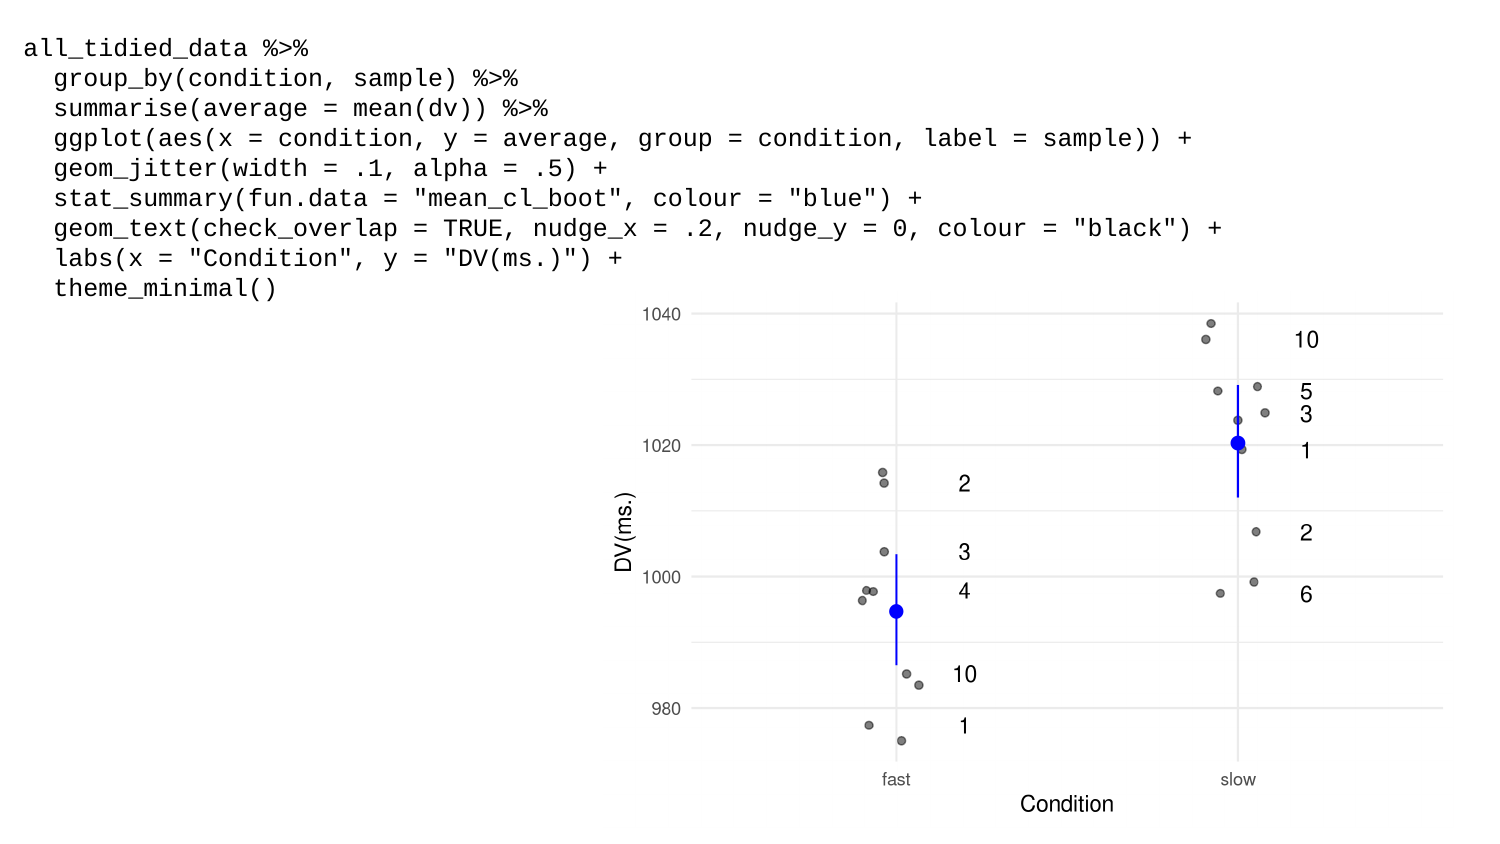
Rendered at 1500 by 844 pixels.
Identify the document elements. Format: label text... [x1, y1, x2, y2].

picture [603, 291, 1454, 828]
text_box all_tidied_data %>% group_by(condition, sample) %>% summarise(average = mean(dv)) %>% ggplot(aes(x = condition, y = average, group = condition, label = sample)) + geom_jitter(width = .1, alpha = .5) + stat_summary(fun.data = "mean_cl_boot", colour = "blue") + geom_text(check_overlap = TRUE, nudge_x = .2, nudge_y = 0, colour = "black") + labs(x = "Condition", y = "DV(ms.)") + theme_minimal() [8, 16, 1481, 759]
